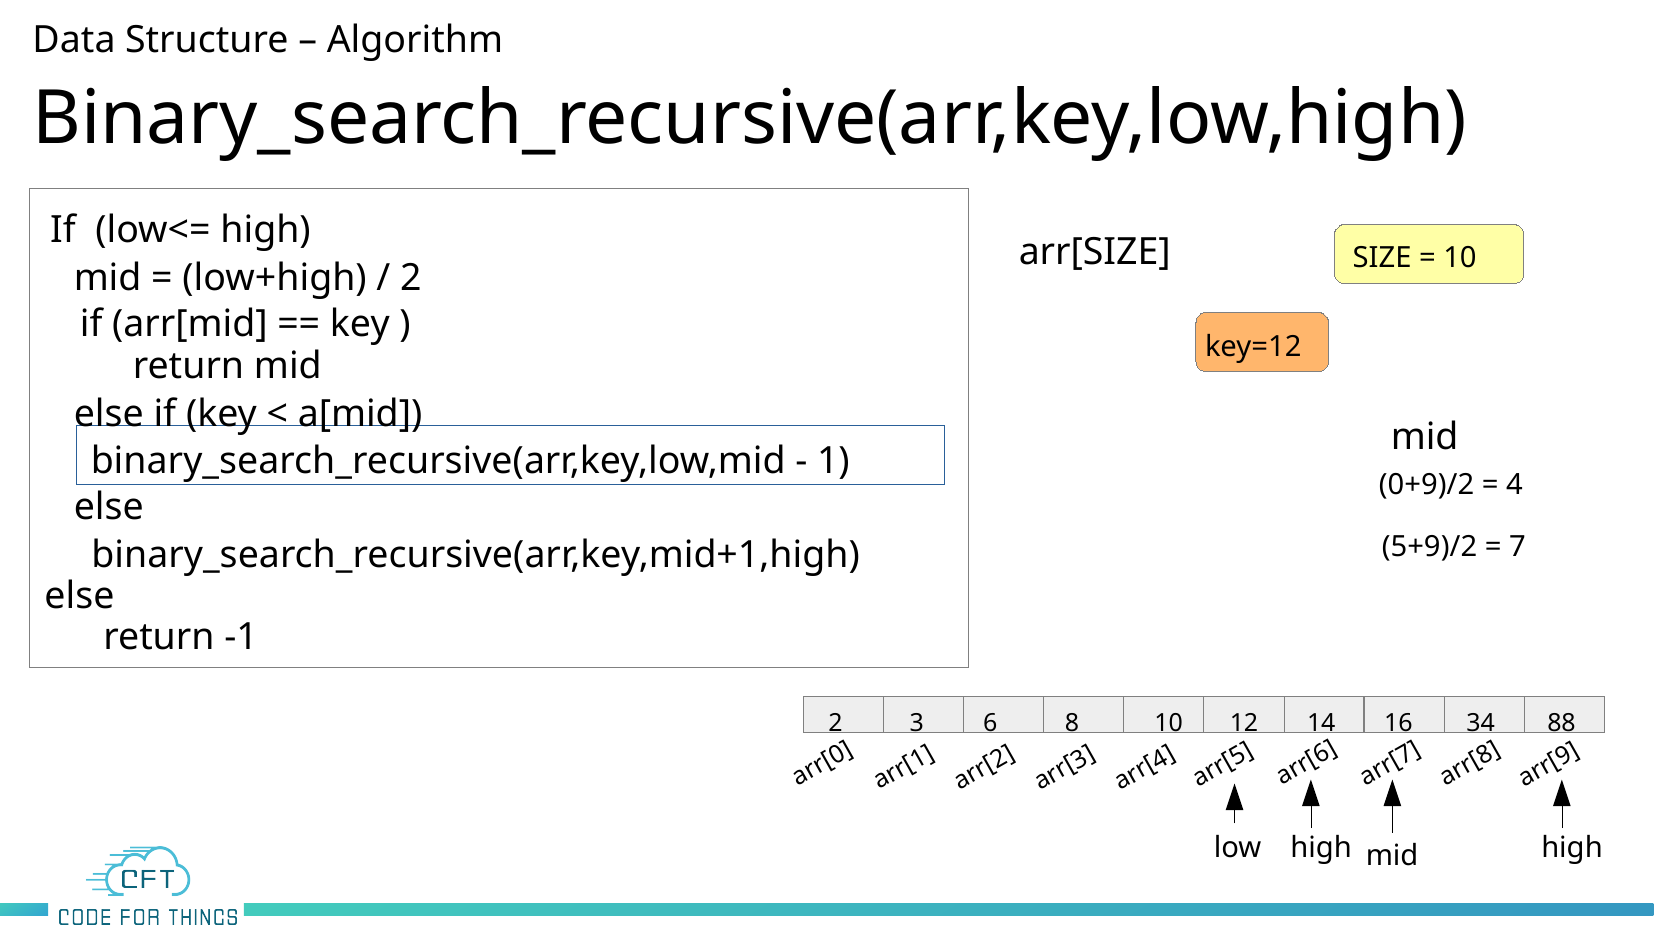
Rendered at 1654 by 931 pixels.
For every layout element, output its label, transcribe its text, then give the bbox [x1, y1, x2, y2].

text_box high [1526, 819, 1625, 869]
text_box 12 [1215, 697, 1277, 742]
text_box else if (key < a[mid]) [59, 378, 556, 438]
text_box 88 [1532, 697, 1595, 749]
text_box else [29, 561, 148, 620]
text_box 3 [894, 697, 948, 742]
text_box [1196, 312, 1328, 318]
text_box [867, 696, 1605, 733]
text_box arr[7] [1341, 746, 1451, 811]
text_box arr[2] [929, 737, 1039, 812]
text_box arr[9] [1494, 704, 1625, 808]
text_box high [1275, 819, 1374, 869]
text_box key=12 [1190, 318, 1335, 402]
text_box 6 [968, 697, 1031, 742]
text_box arr[6] [1255, 733, 1385, 811]
text_box [29, 188, 969, 561]
text_box mid [1351, 826, 1441, 884]
text_box 10 [1139, 697, 1204, 742]
text_box return -1 [88, 602, 290, 661]
text_box 8 [1049, 697, 1112, 742]
text_box [29, 579, 969, 668]
text_box (0+9)/2 = 4 [1364, 455, 1569, 505]
text_box arr[3] [1010, 739, 1127, 816]
text_box 2 [813, 696, 867, 741]
text_box arr[1] [849, 733, 958, 811]
title Data Structure – Algorithm Binary_search_recursive(arr,key,low,high) [32, 0, 1654, 199]
text_box low [1199, 819, 1275, 869]
text_box [1334, 224, 1524, 284]
text_box if (arr[mid] == key ) [64, 289, 491, 348]
text_box arr[SIZE] [1003, 217, 1217, 284]
text_box arr[0] [767, 733, 880, 807]
text_box [803, 696, 813, 733]
text_box else [59, 472, 178, 531]
picture [59, 846, 237, 925]
text_box (5+9)/2 = 7 [1367, 517, 1571, 567]
text_box 34 [1451, 697, 1514, 749]
text_box mid = (low+high) / 2 [59, 242, 497, 302]
text_box arr[4] [1098, 740, 1203, 811]
text_box SIZE = 10 [1338, 228, 1518, 278]
text_box mid [1376, 402, 1477, 455]
text_box arr[8] [1422, 733, 1526, 808]
text_box 14 [1292, 697, 1354, 749]
text_box binary_search_recursive(arr,key,mid+1,high) [76, 519, 975, 579]
text_box return mid [118, 330, 367, 390]
text_box arr[5] [1175, 733, 1291, 805]
text_box binary_search_recursive(arr,key,low,mid - 1) [76, 425, 945, 485]
text_box If (low<= high) [35, 194, 367, 254]
text_box 16 [1369, 697, 1443, 749]
